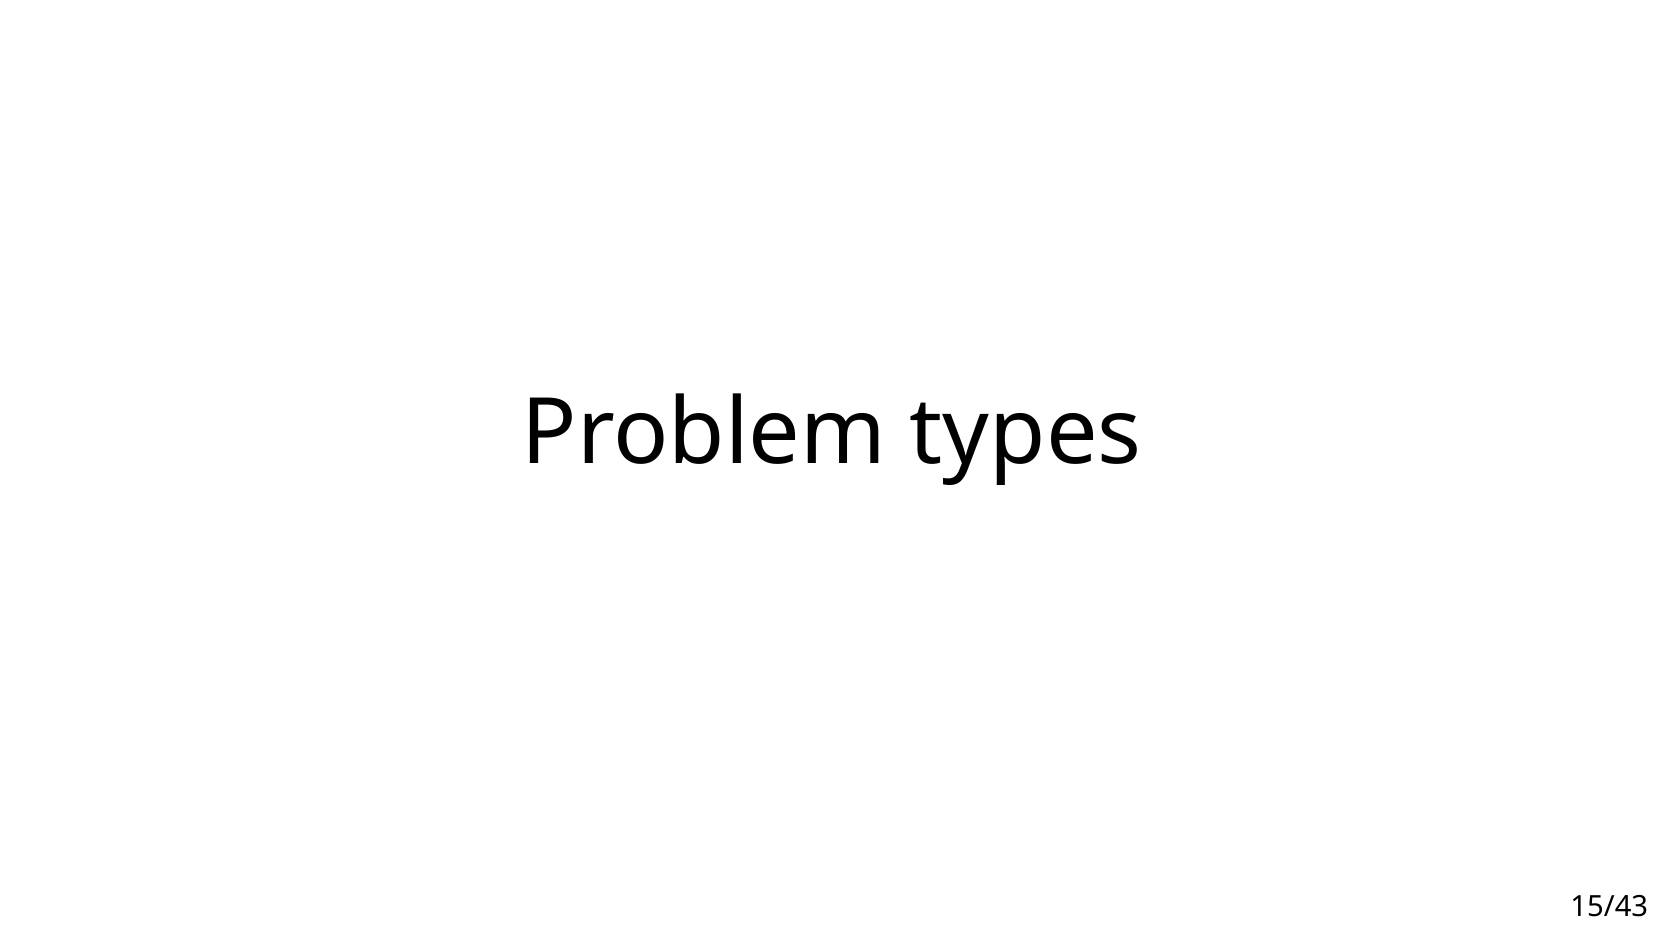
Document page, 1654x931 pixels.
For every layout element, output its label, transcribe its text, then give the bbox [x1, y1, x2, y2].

title Problem types [87, 350, 1576, 507]
